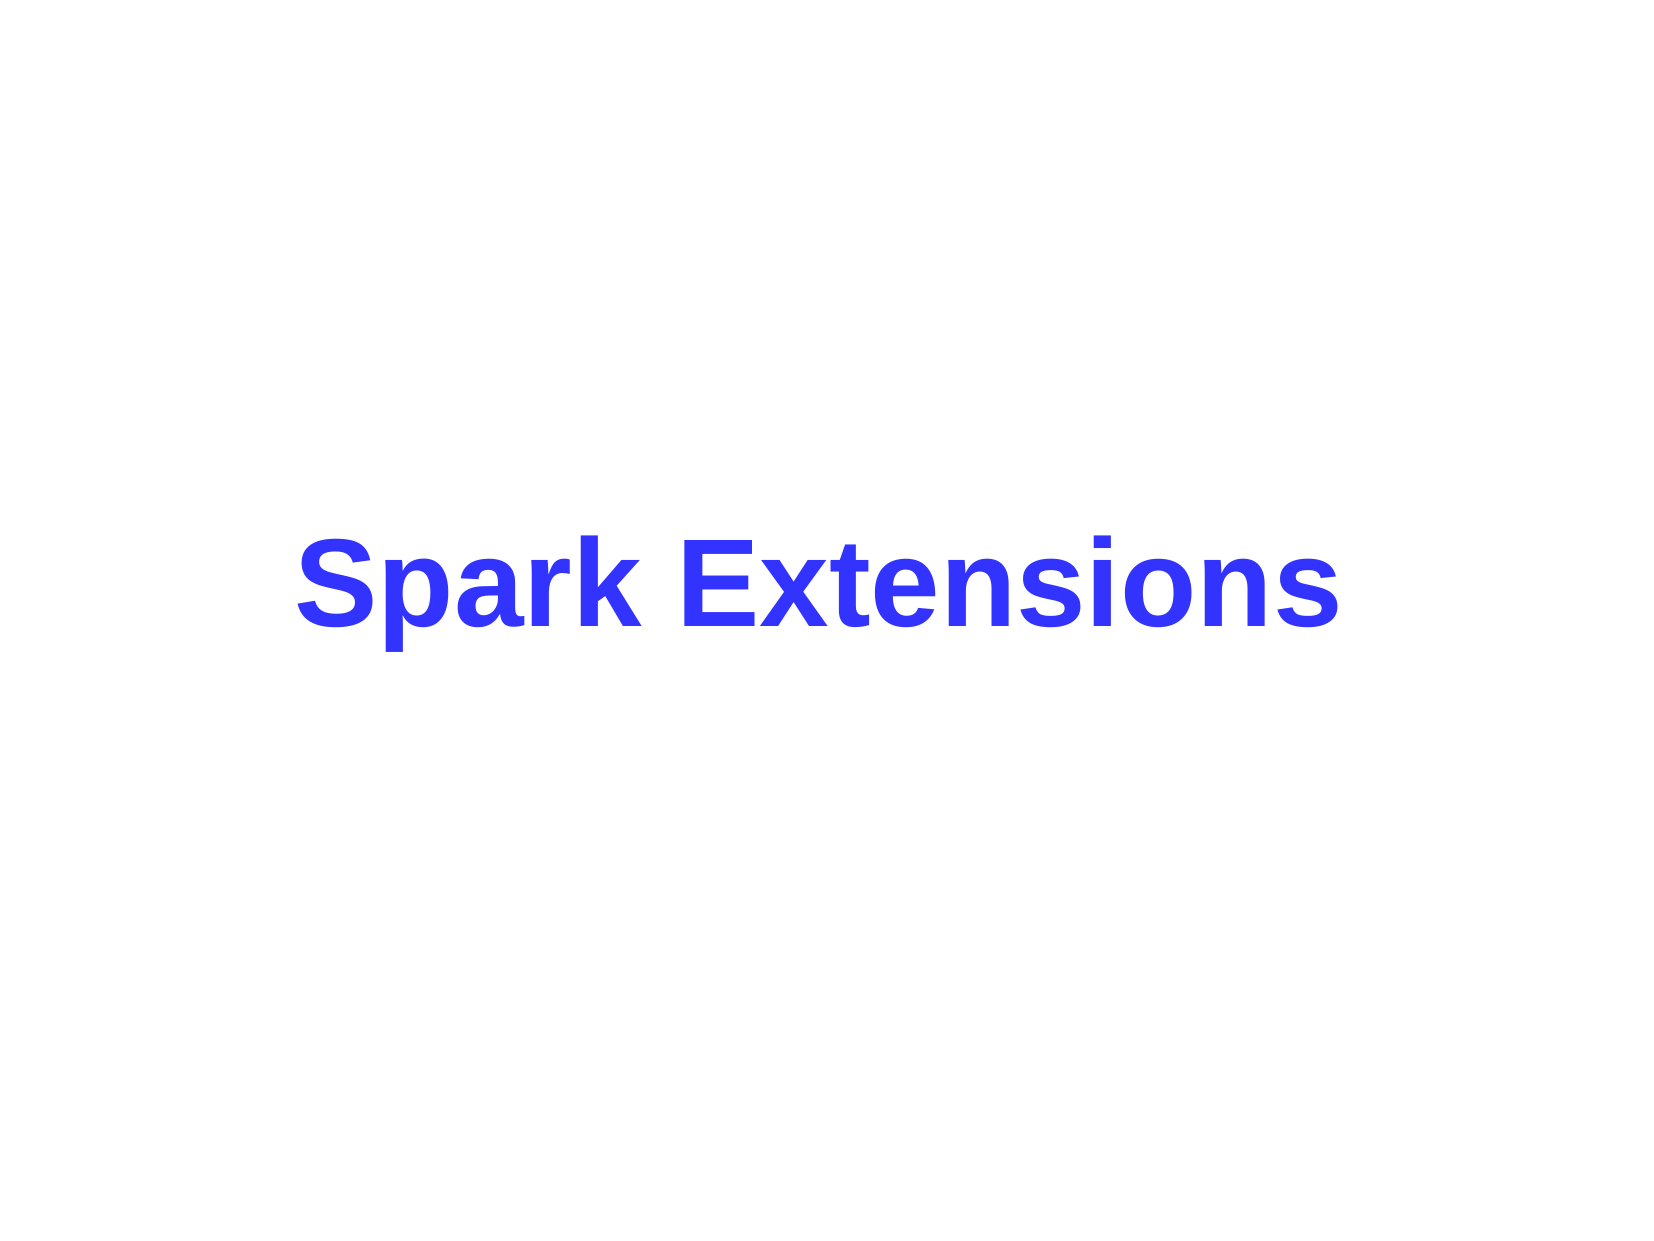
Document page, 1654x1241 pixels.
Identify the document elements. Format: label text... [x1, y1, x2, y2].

title Spark Extensions [75, 480, 1564, 688]
